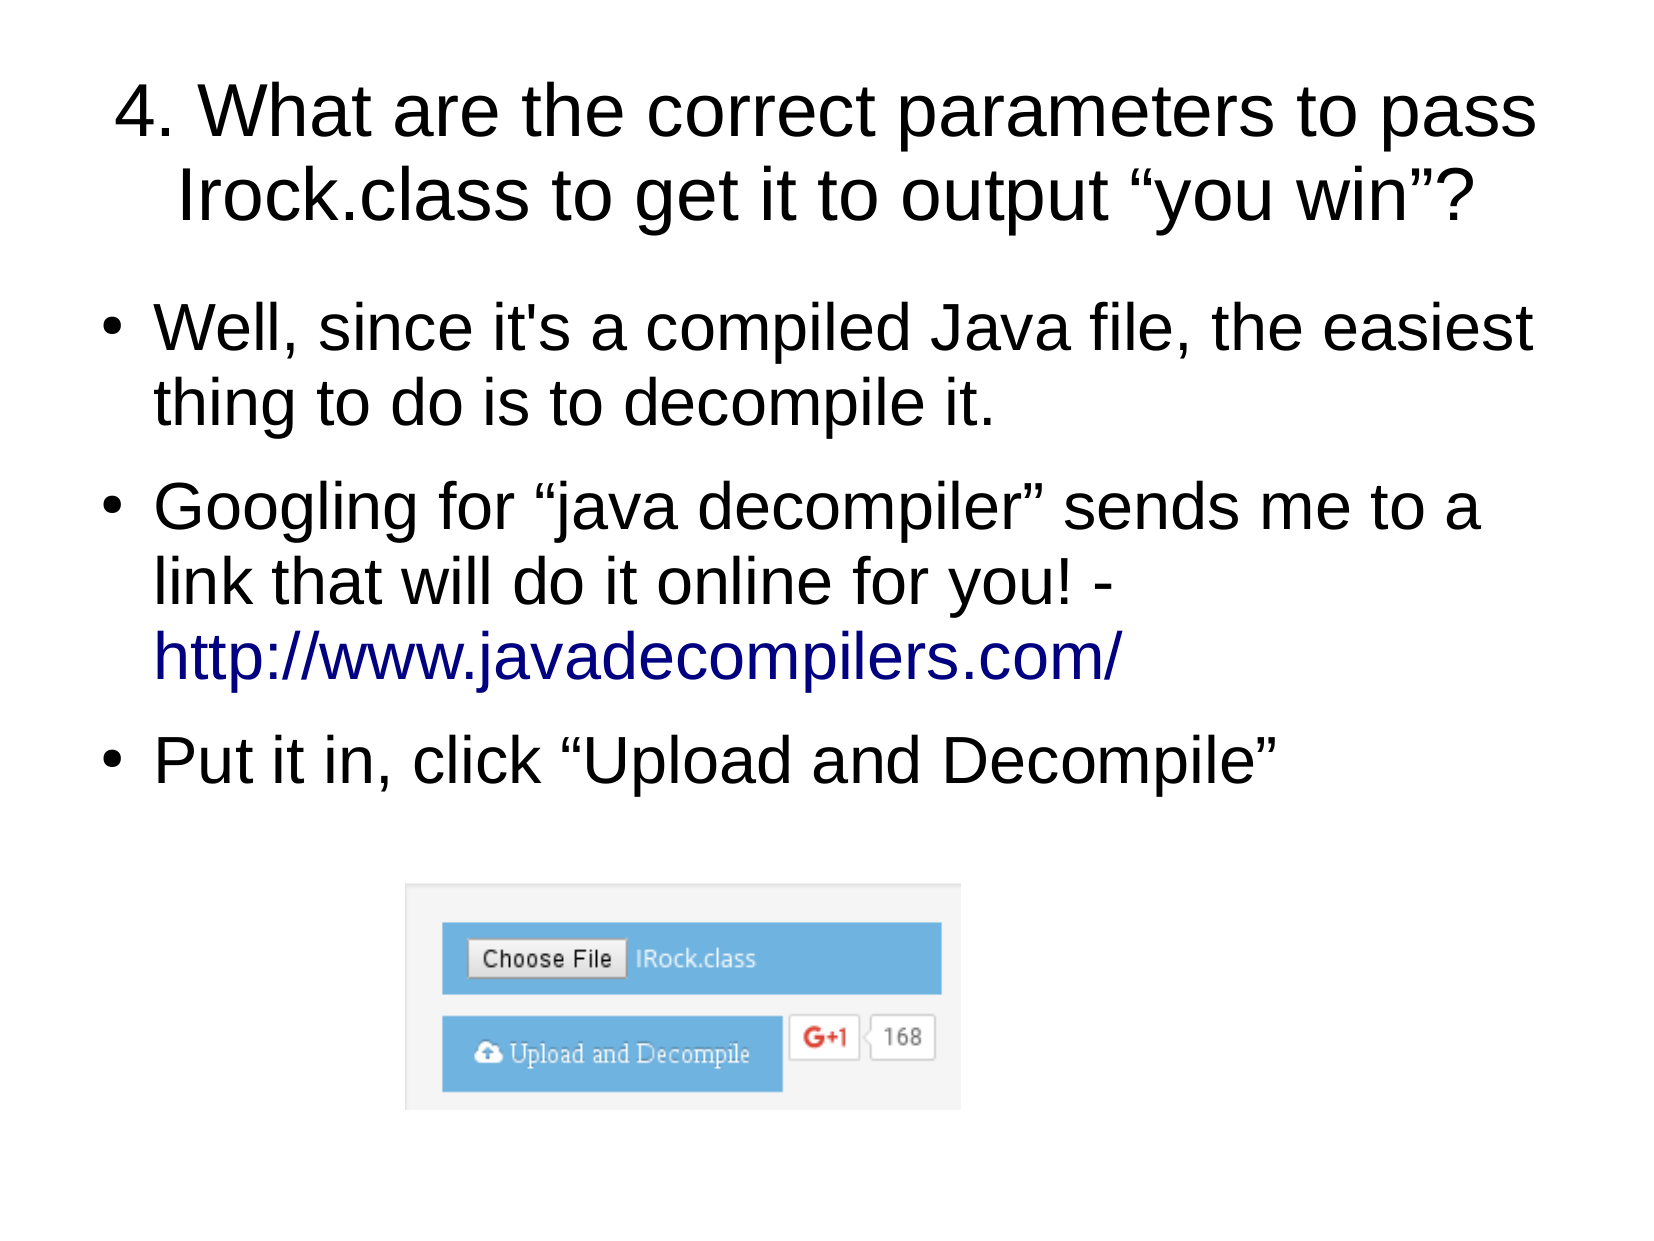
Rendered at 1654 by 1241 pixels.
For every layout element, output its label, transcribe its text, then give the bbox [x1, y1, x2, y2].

list Well, since it's a compiled Java file, the easiest thing to do is to decompile it. Googling for “java decompiler” sends me to a link that will do it online for you! - http://www.javadecompilers.com/ Put it in, click “Upload and Decompile” [82, 290, 1571, 1010]
title 4. What are the correct parameters to pass Irock.class to get it to output “you win”? [82, 49, 1571, 257]
picture [405, 882, 961, 1111]
